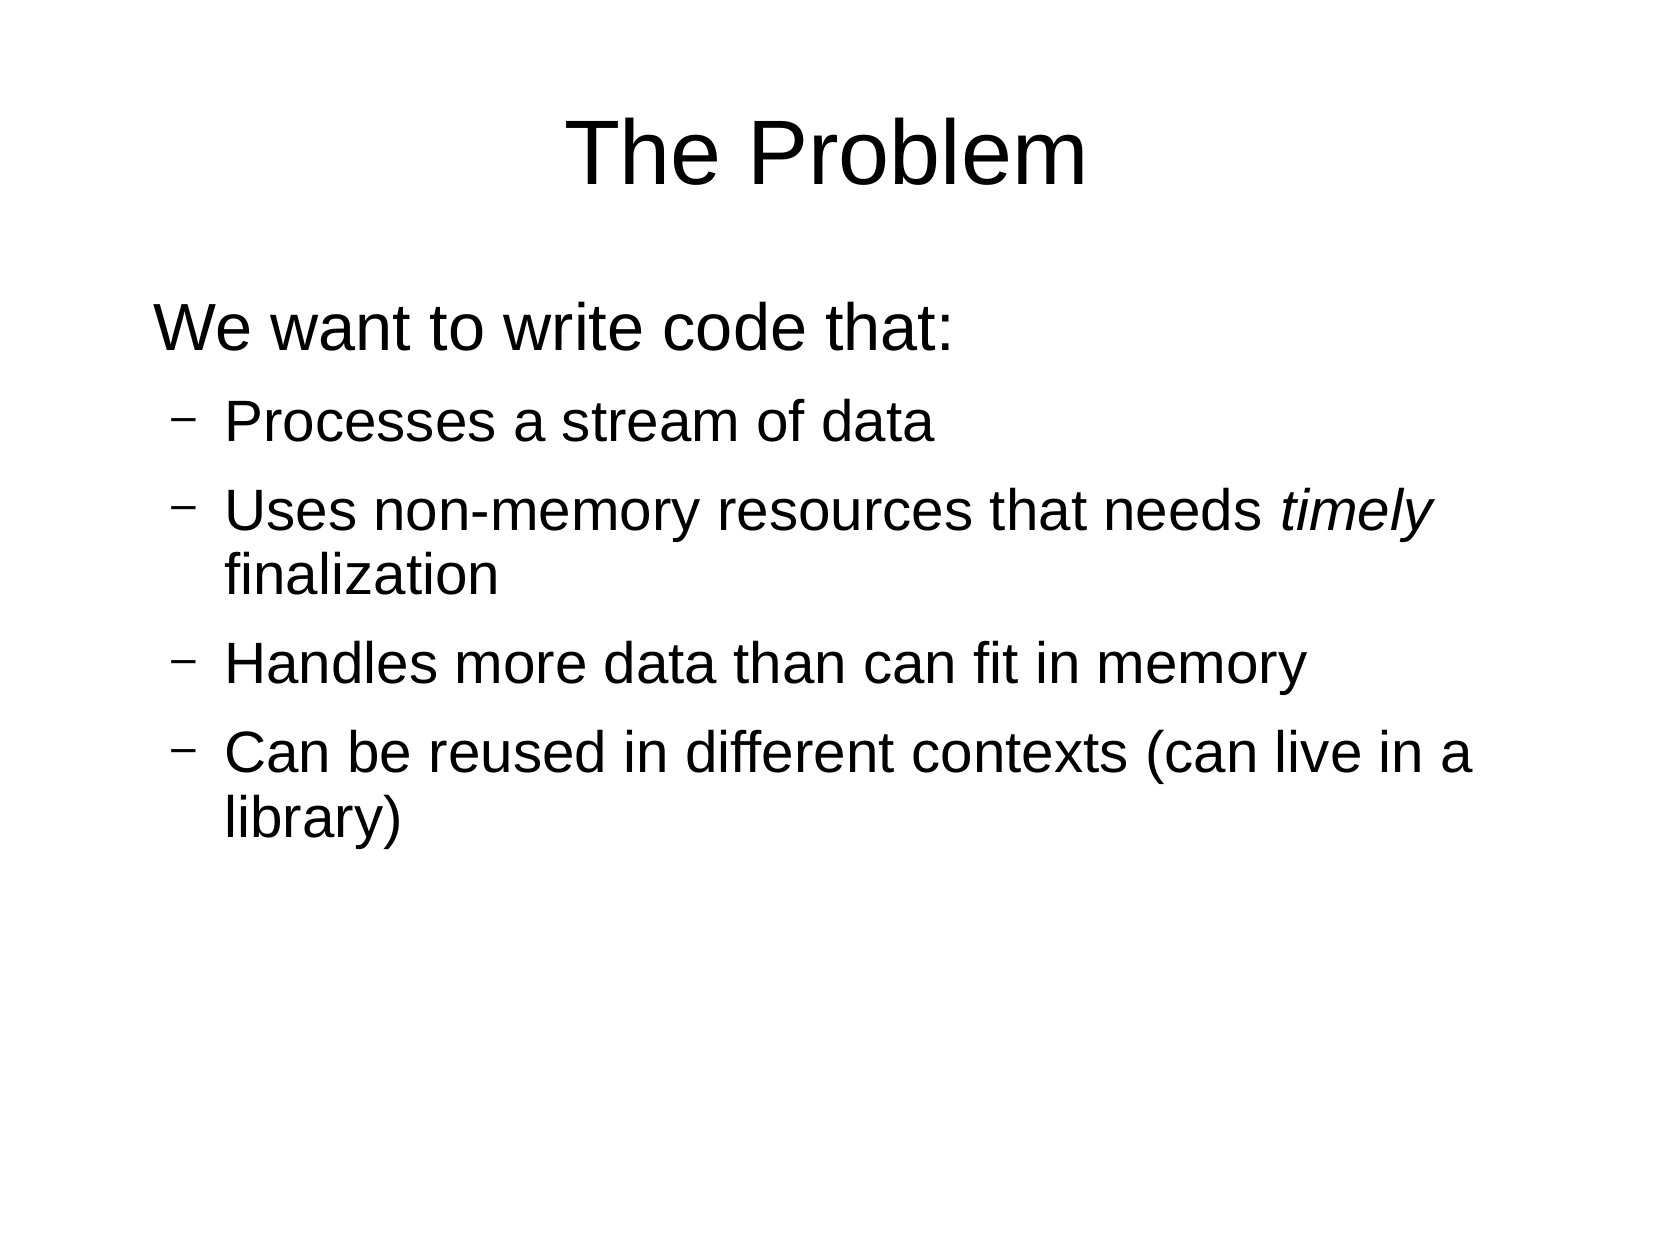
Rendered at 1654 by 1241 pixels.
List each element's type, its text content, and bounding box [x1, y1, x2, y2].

list We want to write code that: Processes a stream of data Uses non-memory resources that needs timely finalization Handles more data than can fit in memory Can be reused in different contexts (can live in a library) [82, 290, 1571, 1010]
title The Problem [82, 49, 1571, 257]
